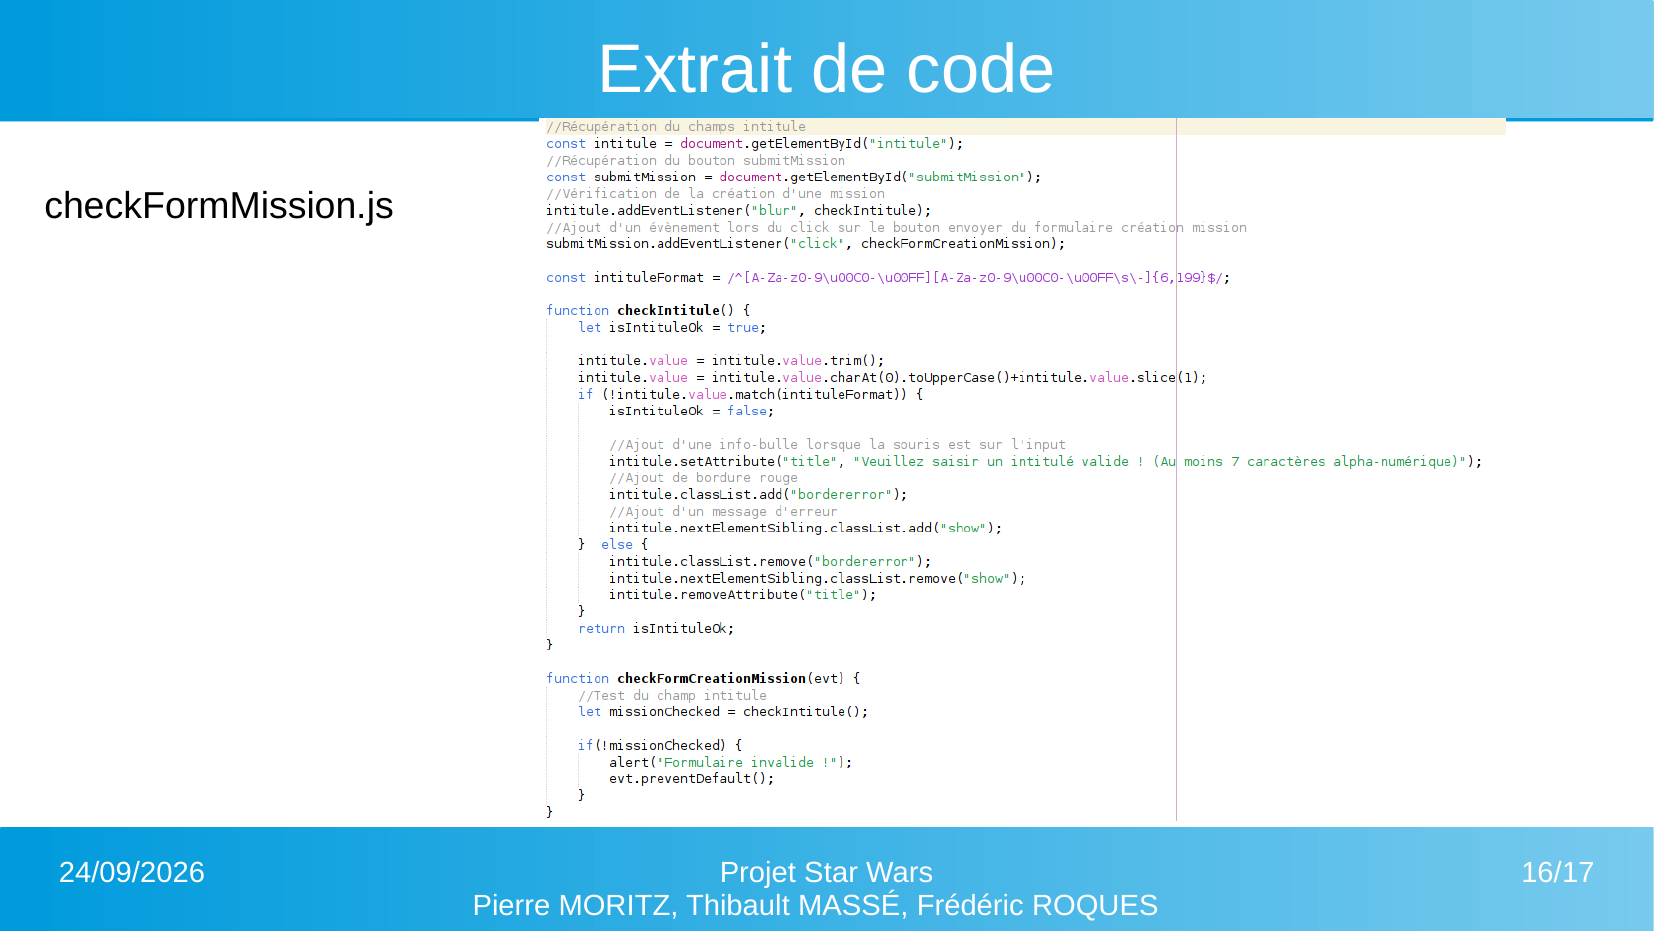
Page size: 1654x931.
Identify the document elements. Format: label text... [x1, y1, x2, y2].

title Extrait de code [59, 29, 1595, 108]
picture [539, 118, 1506, 827]
text_box checkFormMission.js [29, 177, 709, 234]
